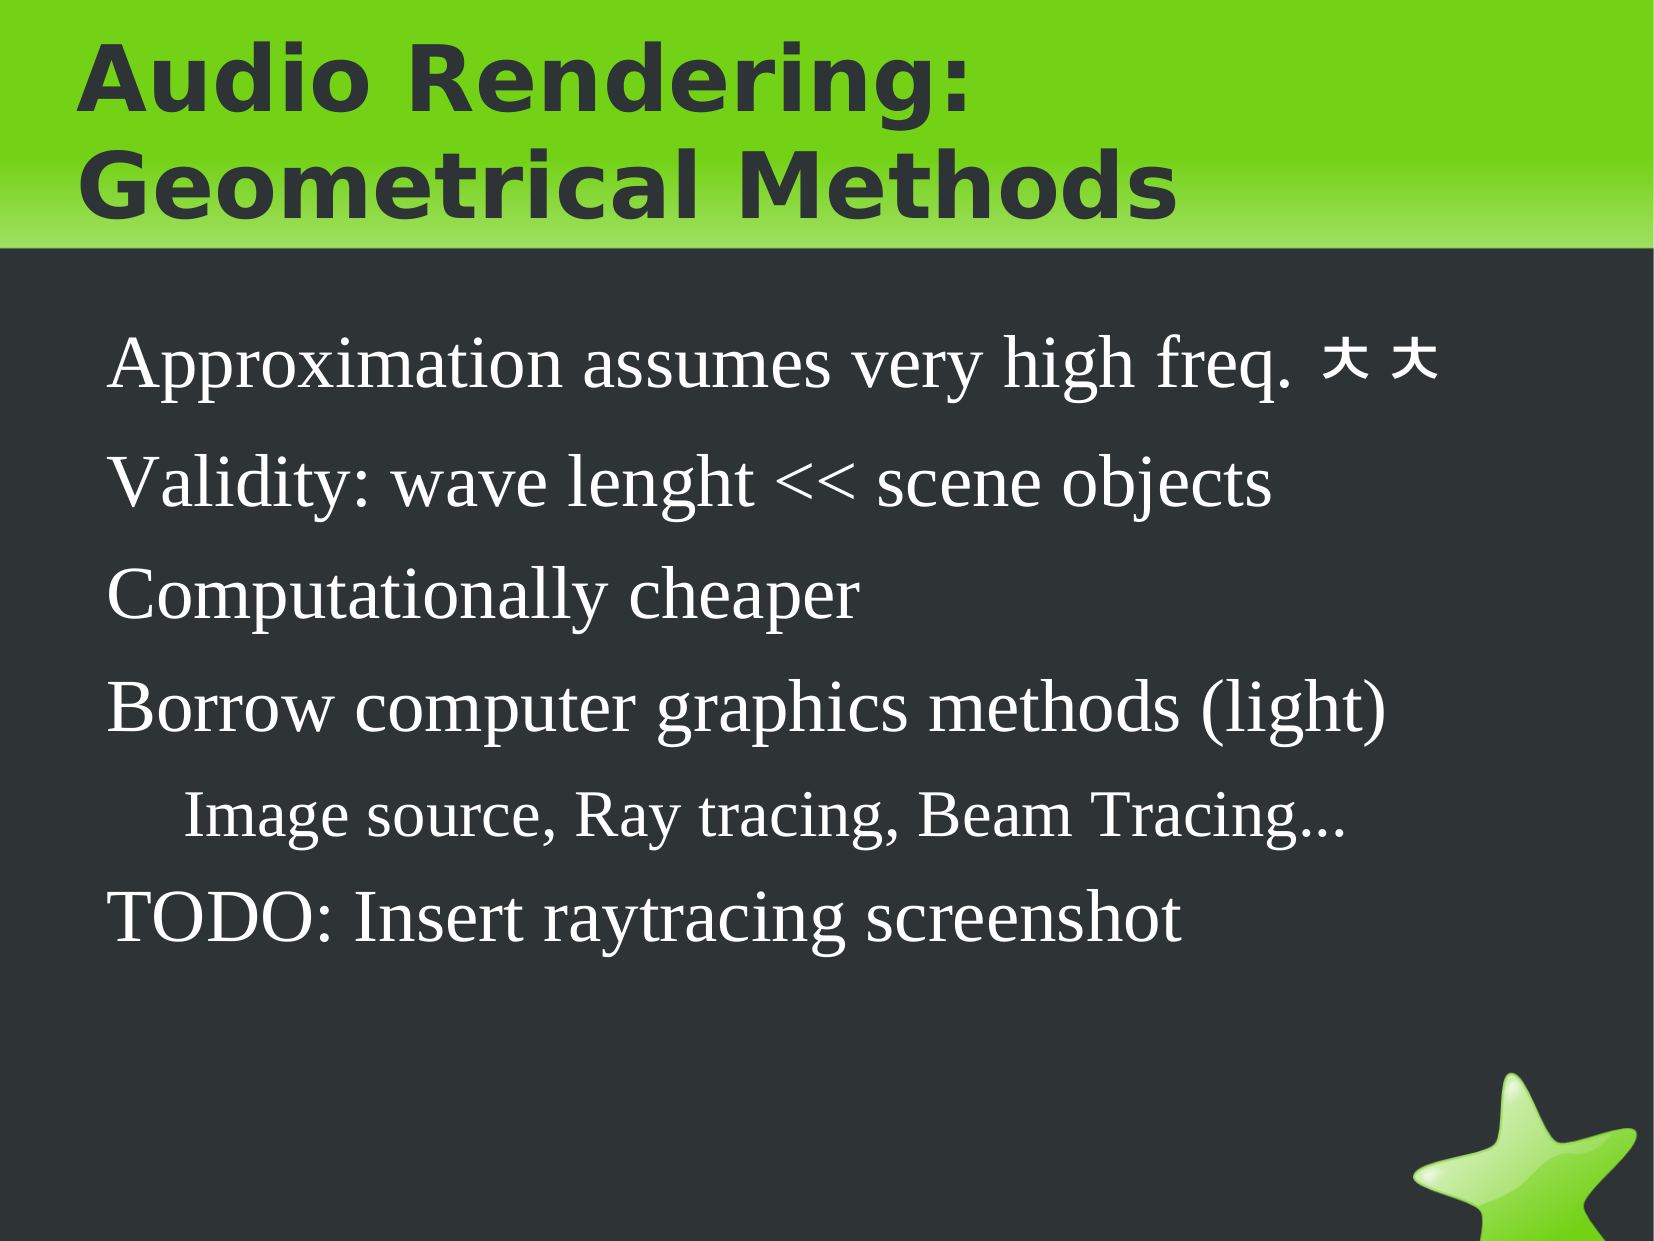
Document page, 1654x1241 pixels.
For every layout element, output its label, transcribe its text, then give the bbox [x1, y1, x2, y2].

picture [0, 0, 1654, 1241]
title Audio Rendering: Geometrical Methods [76, 25, 1565, 240]
list Approximation assumes very high freq.ﾺﾺ Validity: wave lenght << scene objects Computationally cheaper Borrow computer graphics methods (light) Image source, Ray tracing, Beam Tracing... TODO: Insert raytracing screenshot [88, 307, 1577, 1112]
